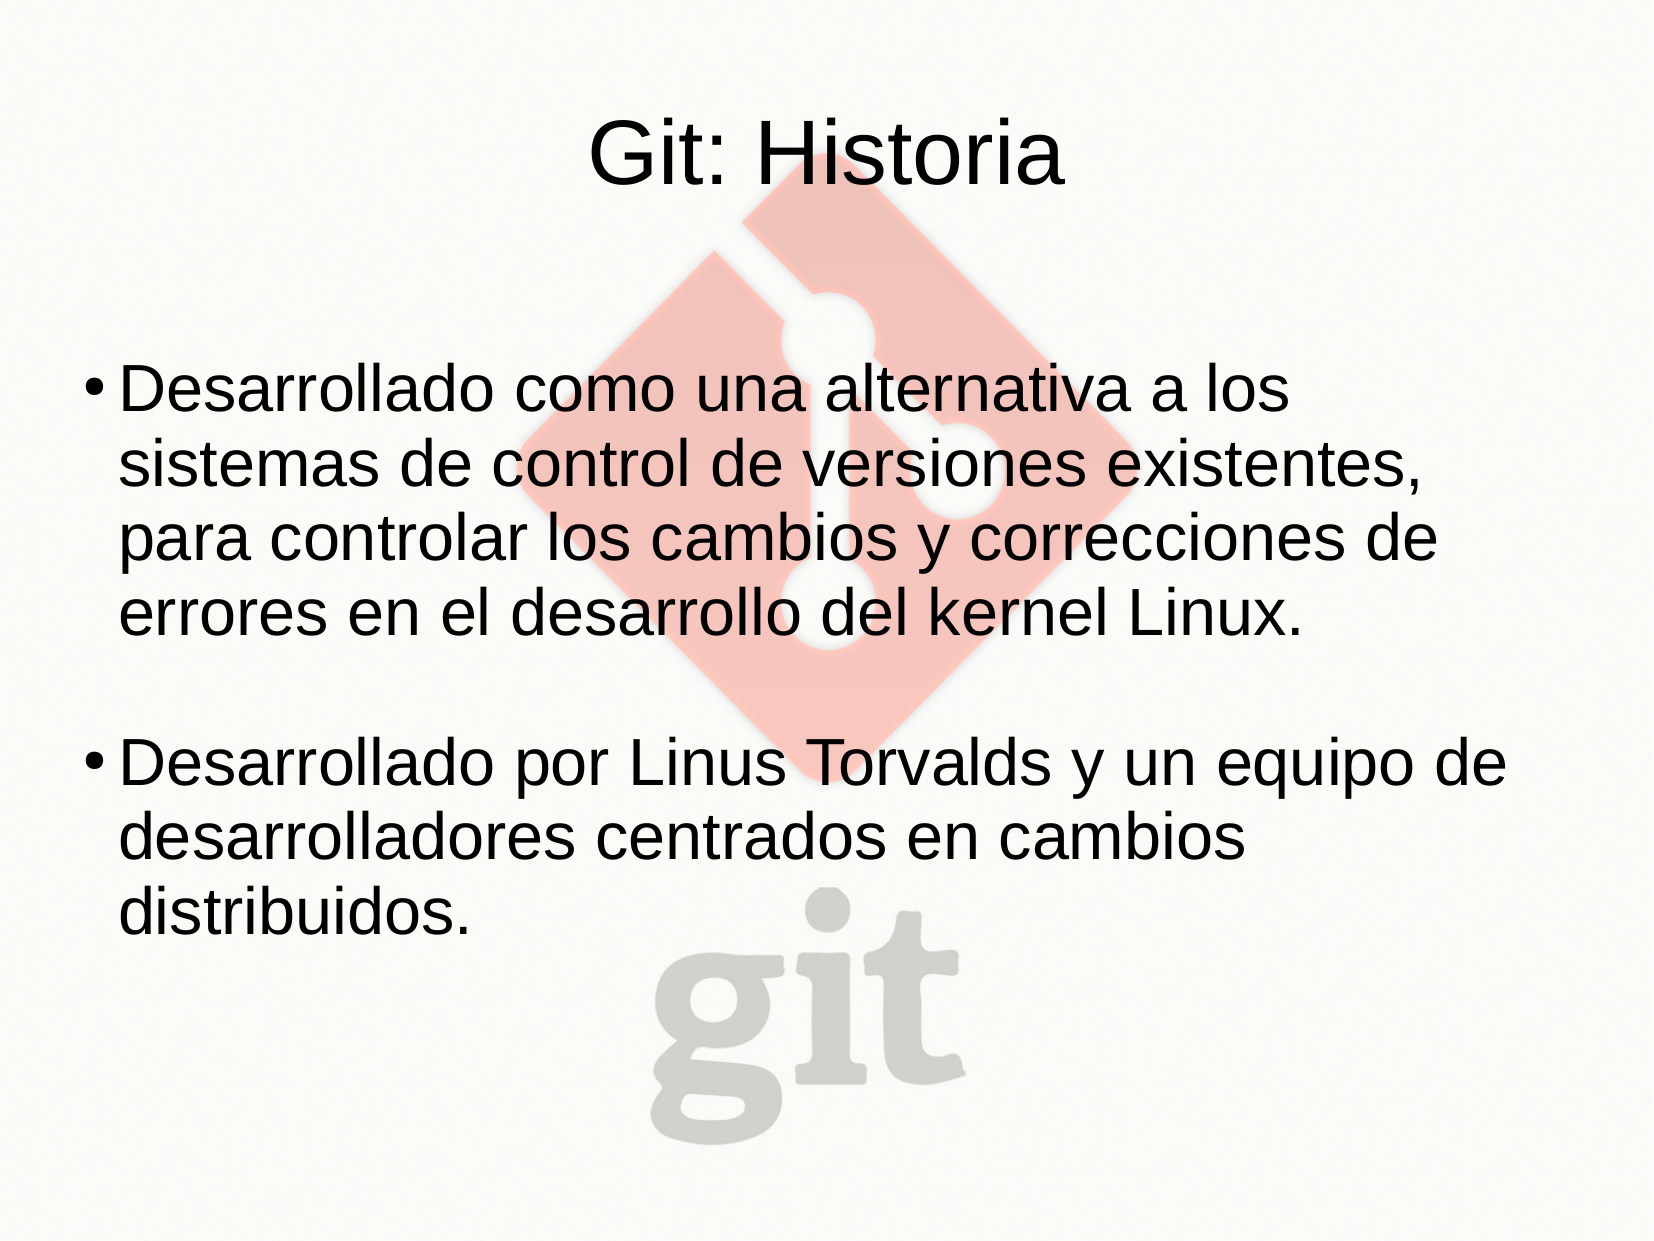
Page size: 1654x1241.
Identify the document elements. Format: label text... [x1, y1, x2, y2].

subtitle Desarrollado como una alternativa a los sistemas de control de versiones existentes, para controlar los cambios y correcciones de errores en el desarrollo del kernel Linux. Desarrollado por Linus Torvalds y un equipo de desarrolladores centrados en cambios distribuidos. [82, 290, 1571, 1010]
picture [0, 0, 1654, 1241]
title Git: Historia [82, 49, 1571, 257]
